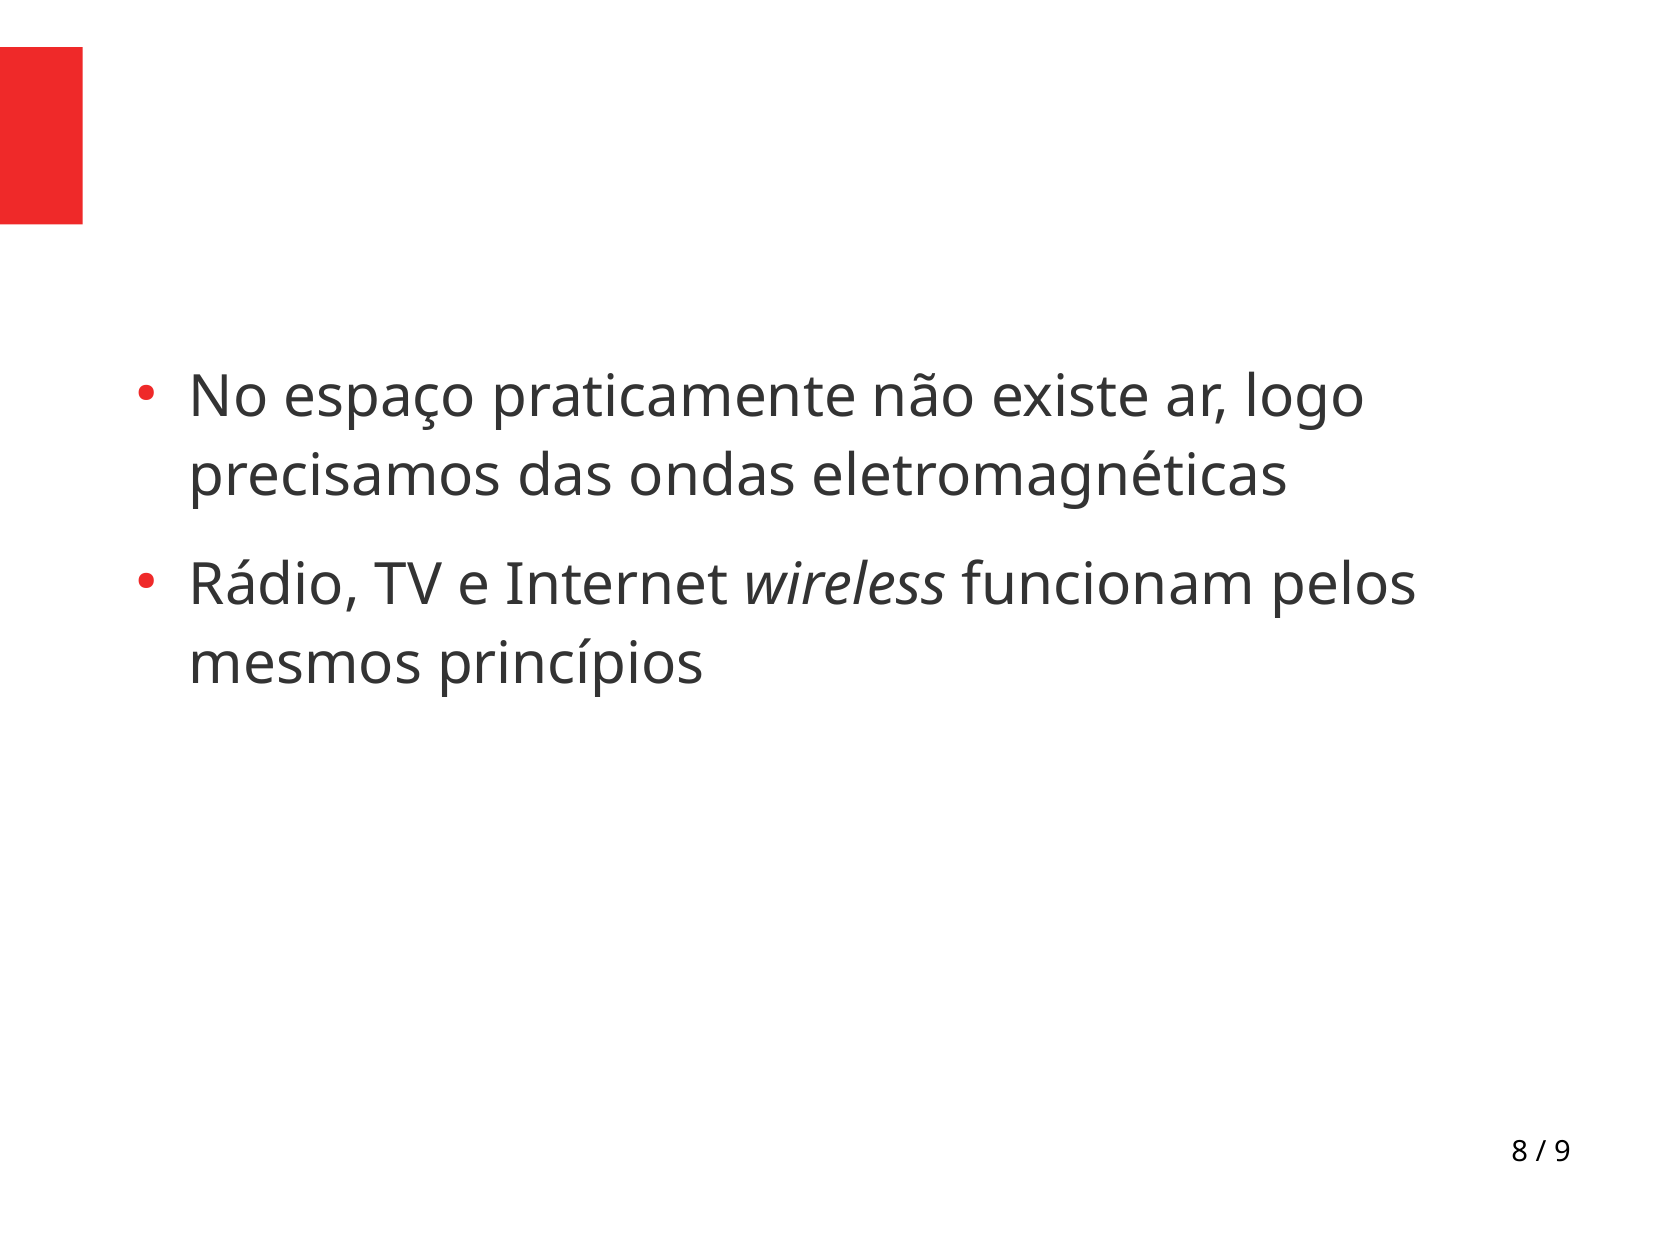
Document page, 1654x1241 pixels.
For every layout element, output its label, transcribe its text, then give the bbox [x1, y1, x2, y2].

list No espaço praticamente não existe ar, logo precisamos das ondas eletromagnéticas Rádio, TV e Internet wireless funcionam pelos mesmos princípios [118, 354, 1536, 1074]
